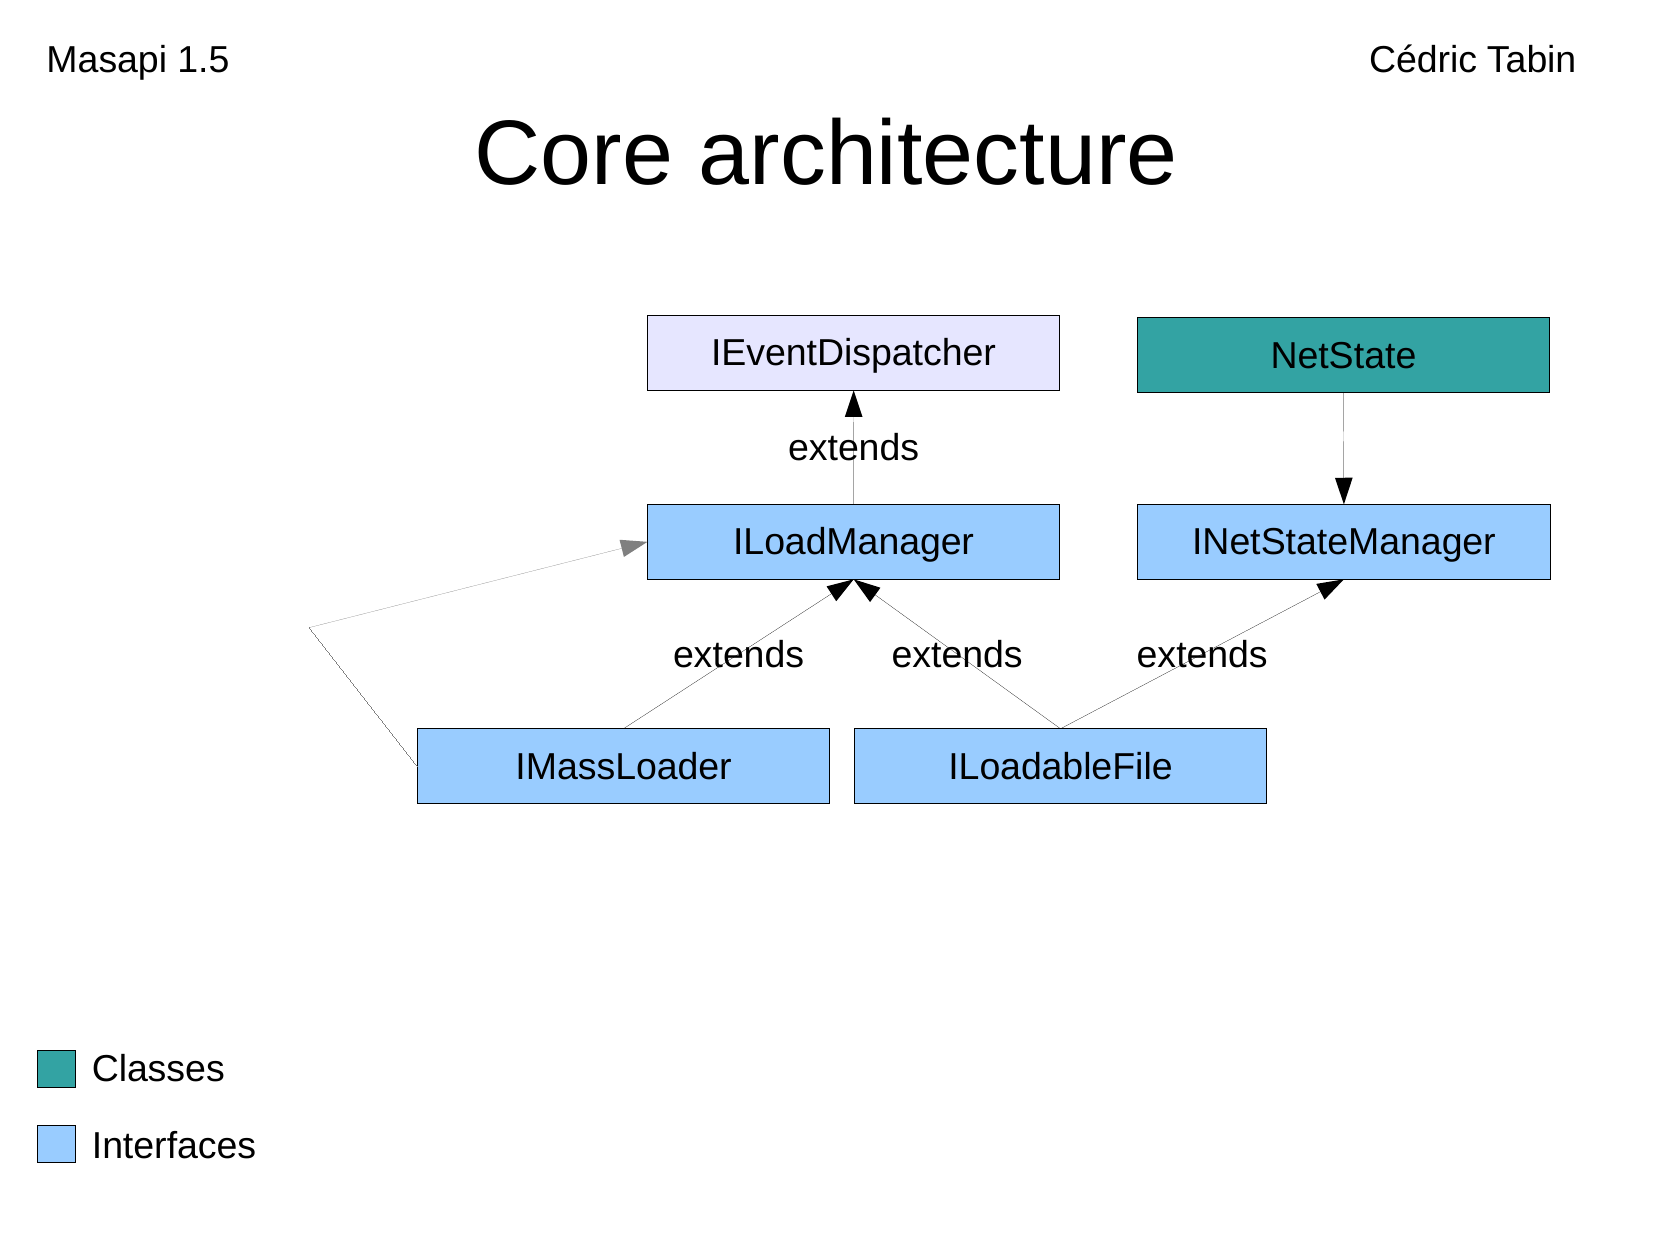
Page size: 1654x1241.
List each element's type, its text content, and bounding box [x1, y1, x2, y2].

text_box ILoadableFile [854, 728, 1267, 804]
text_box INetStateManager [1137, 504, 1551, 580]
text_box IMassLoader [417, 728, 830, 804]
title Core architecture [82, 56, 1571, 250]
text_box Classes [77, 1040, 528, 1098]
text_box NetState [1137, 317, 1550, 393]
text_box Interfaces [77, 1117, 528, 1174]
text_box IEventDispatcher [647, 315, 1060, 391]
text_box [37, 1125, 76, 1163]
text_box ILoadManager [647, 504, 1060, 580]
text_box [37, 1050, 76, 1088]
